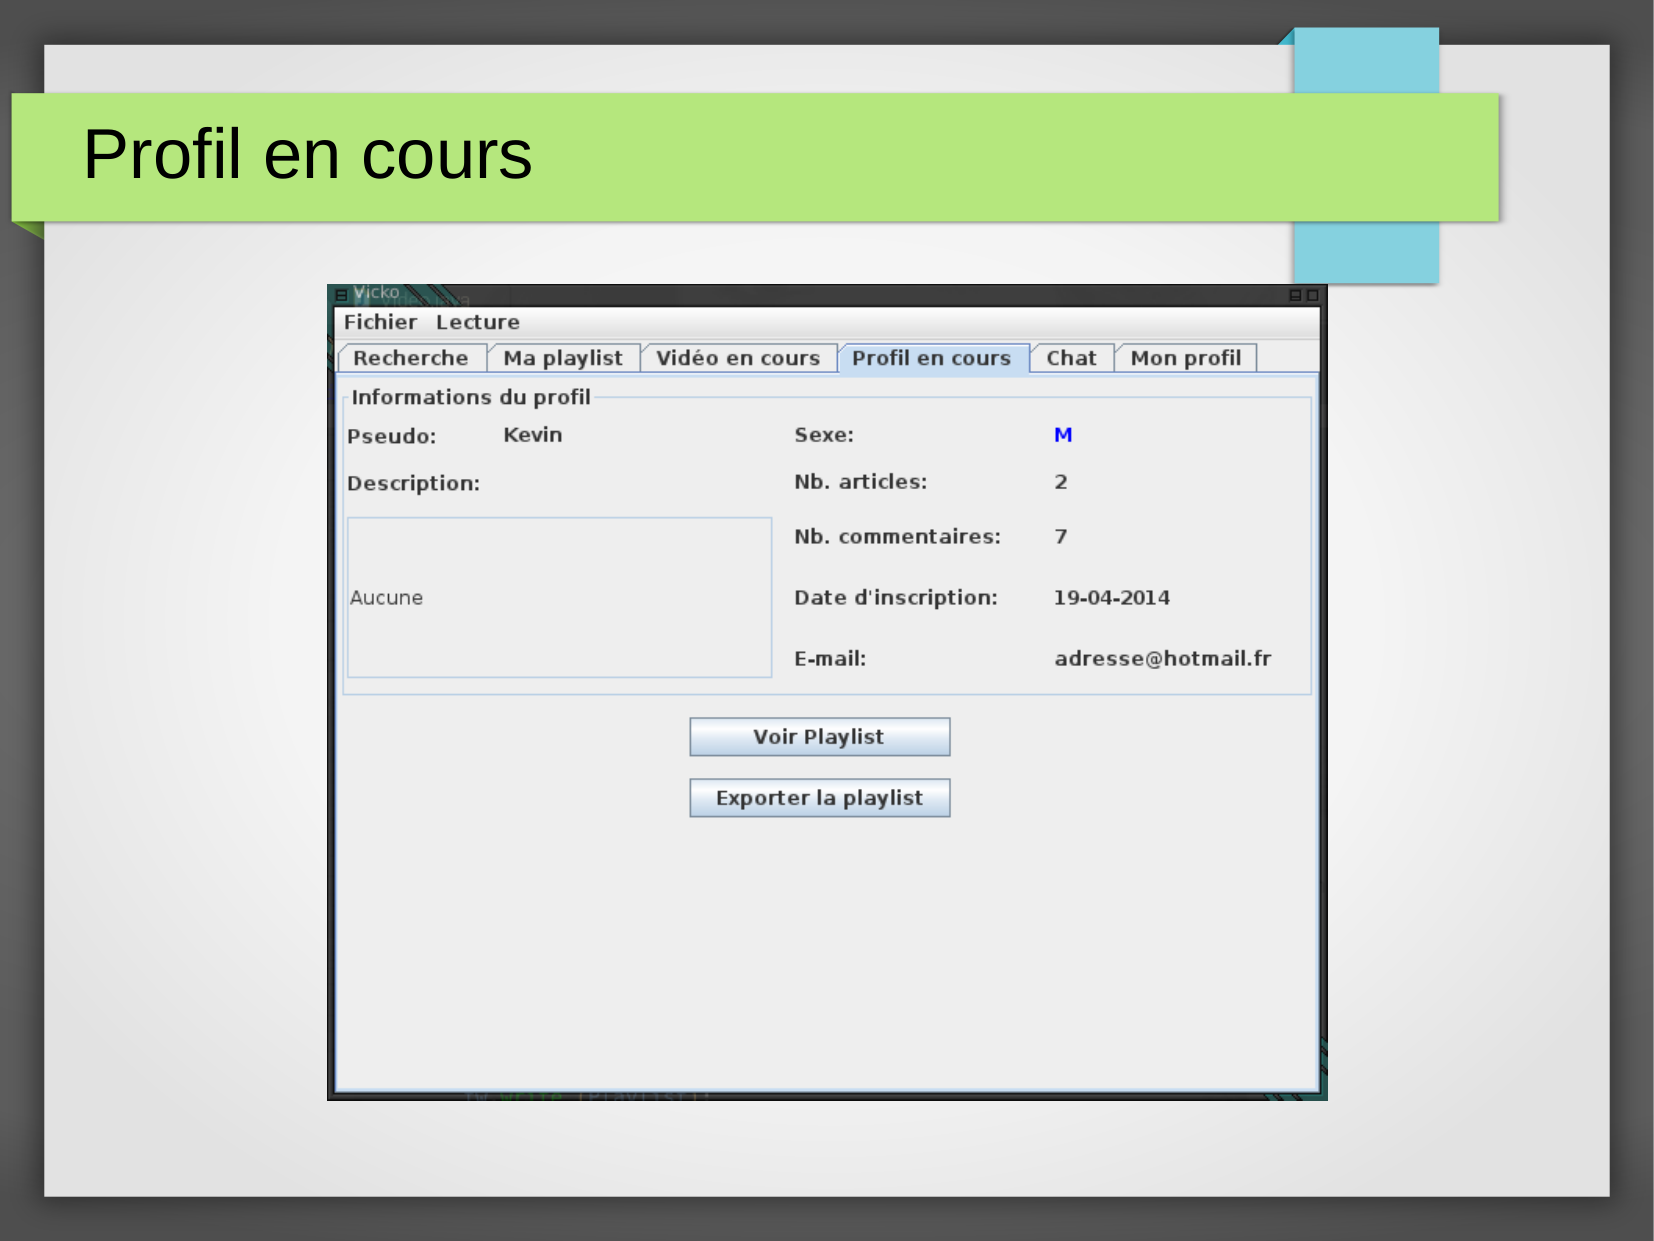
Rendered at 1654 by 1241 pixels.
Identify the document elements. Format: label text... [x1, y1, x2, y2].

picture [0, 0, 1654, 1241]
title Profil en cours [82, 94, 1264, 213]
